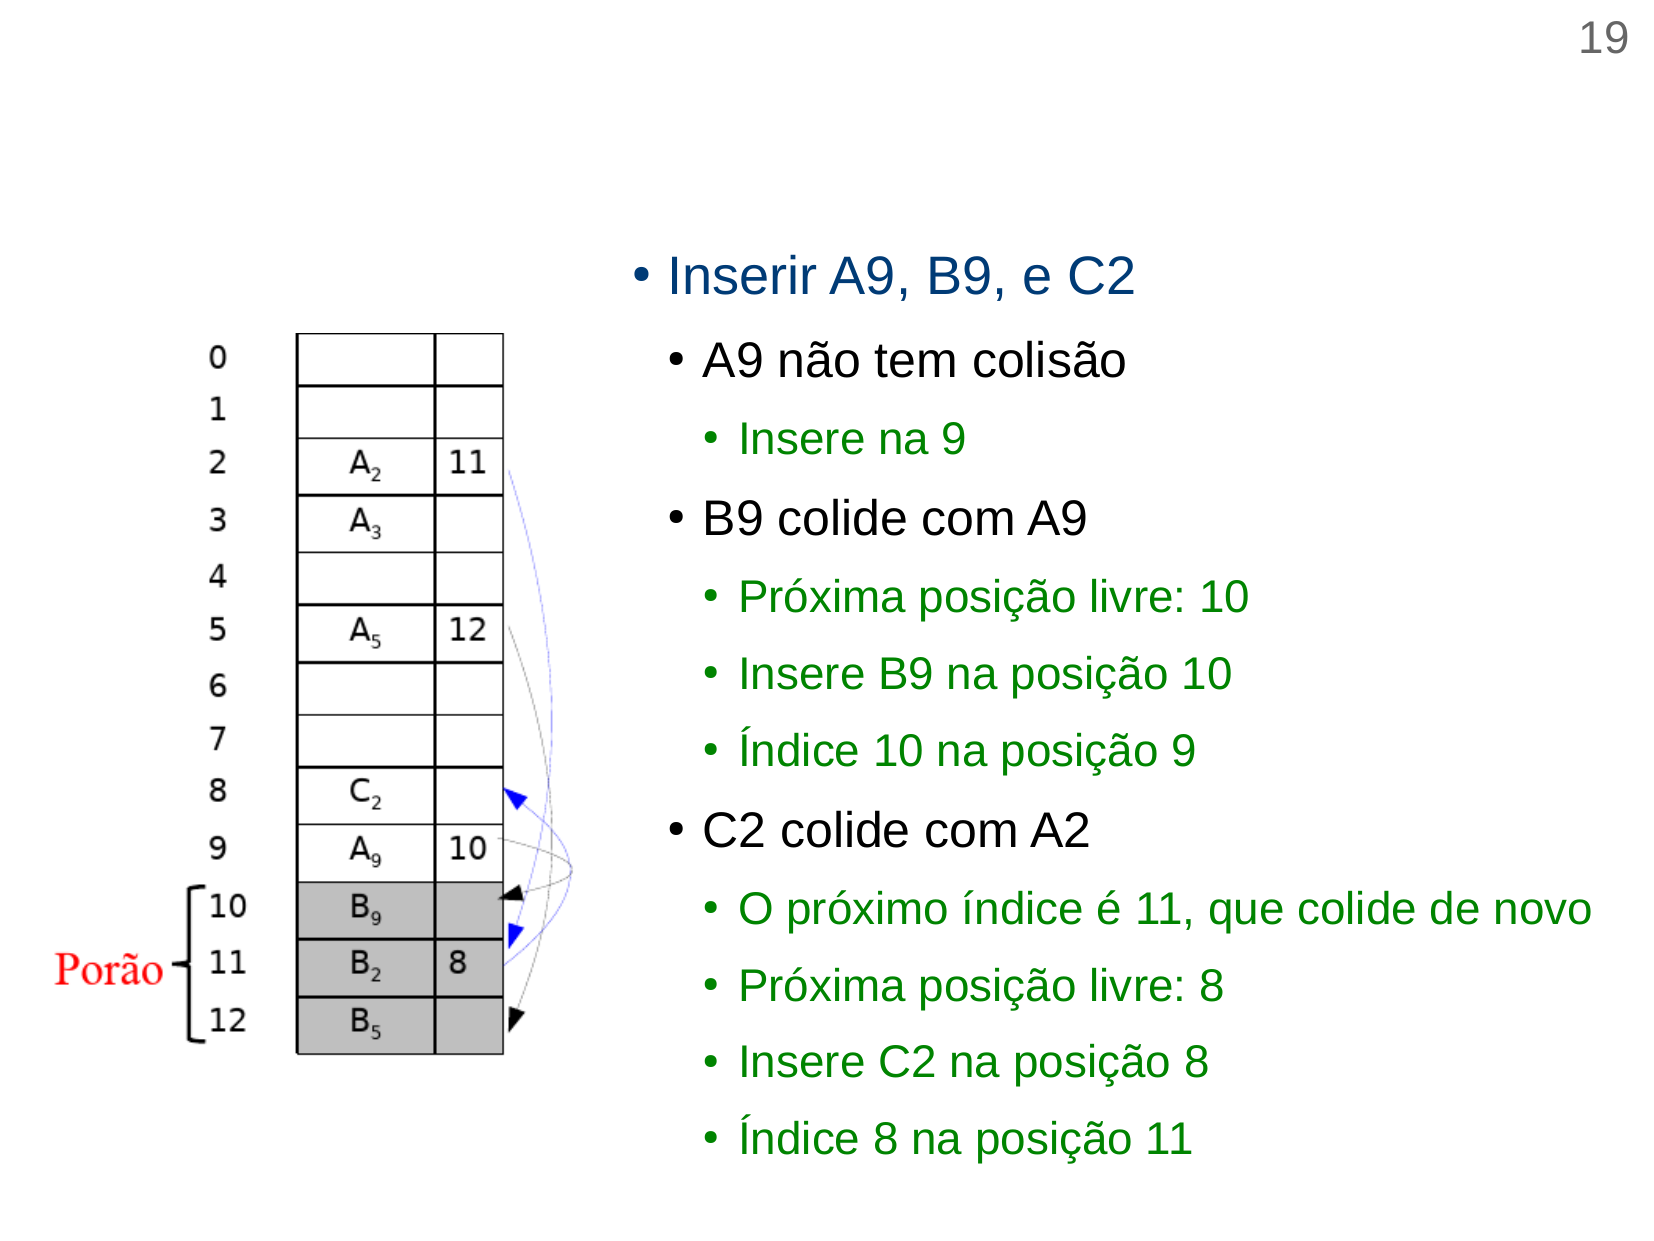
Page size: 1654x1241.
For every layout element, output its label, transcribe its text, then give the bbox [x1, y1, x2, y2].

list Inserir A9, B9, e C2 A9 não tem colisão Insere na 9 B9 colide com A9 Próxima posição livre: 10 Insere B9 na posição 10 Índice 10 na posição 9 C2 colide com A2 O próximo índice é 11, que colide de novo Próxima posição livre: 8 Insere C2 na posição 8 Índice 8 na posição 11 [631, 236, 1595, 1211]
picture [47, 333, 584, 1063]
